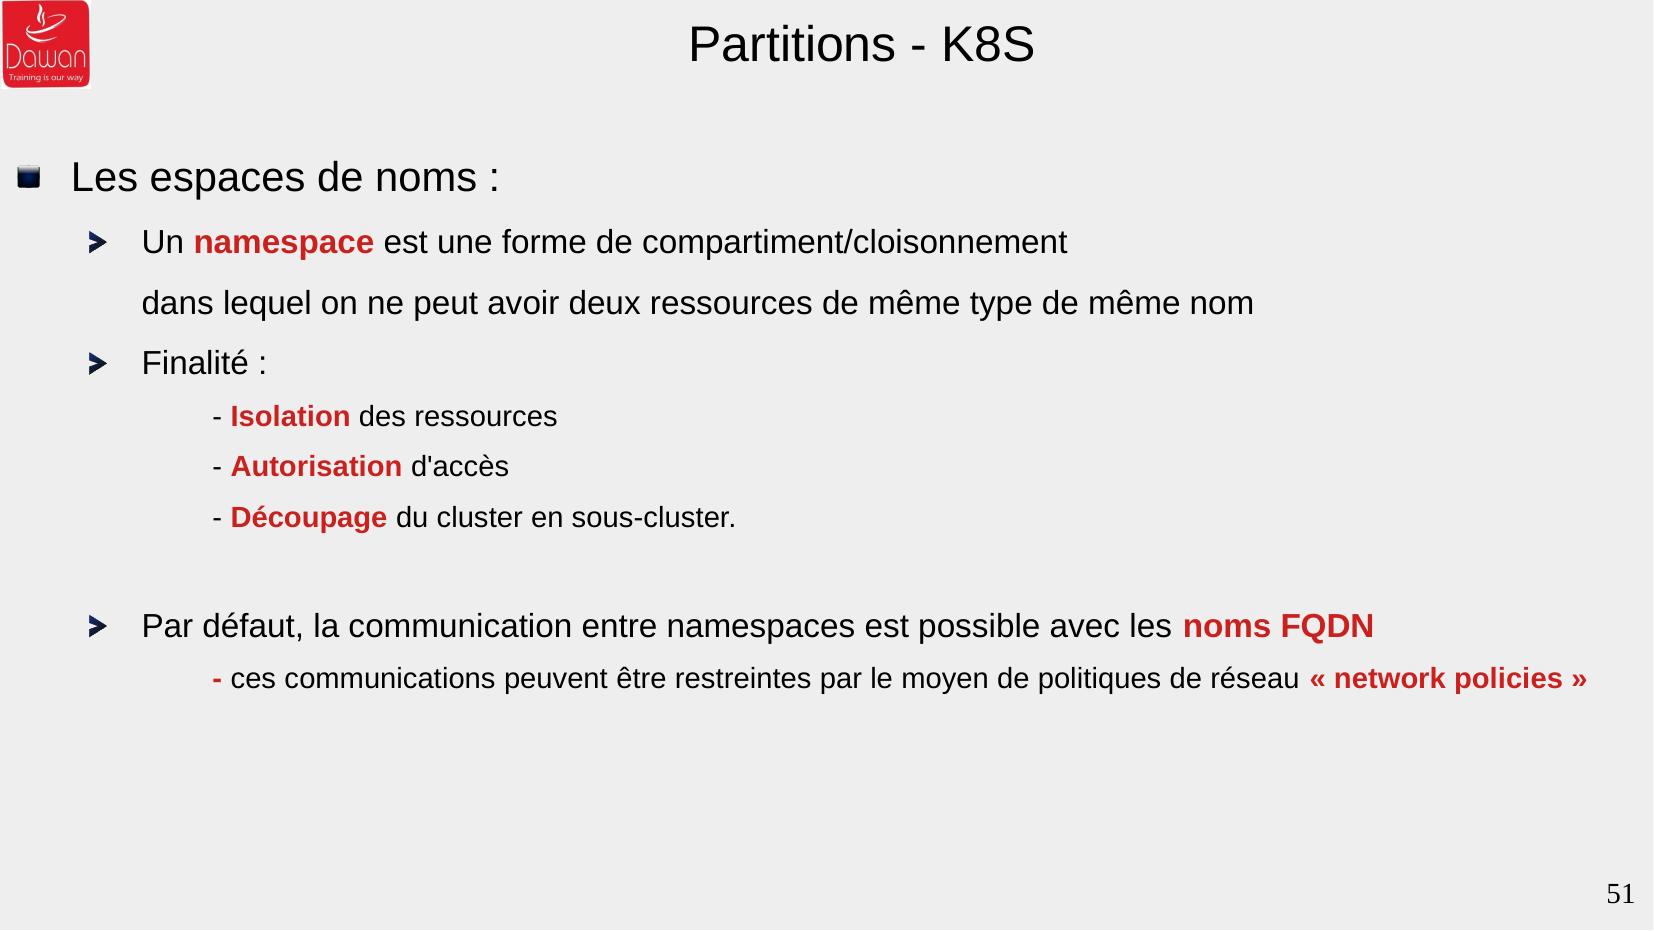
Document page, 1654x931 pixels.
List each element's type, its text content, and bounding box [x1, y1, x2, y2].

list Les espaces de noms : Un namespace est une forme de compartiment/cloisonnement dans lequel on ne peut avoir deux ressources de même type de même nom Finalité : - Isolation des ressources - Autorisation d'accès - Découpage du cluster en sous-cluster. Par défaut, la communication entre namespaces est possible avec les noms FQDN - ces communications peuvent être restreintes par le moyen de politiques de réseau « network policies » [0, 88, 1654, 886]
picture [1, 0, 91, 88]
title Partitions - K8S [366, 0, 1287, 88]
